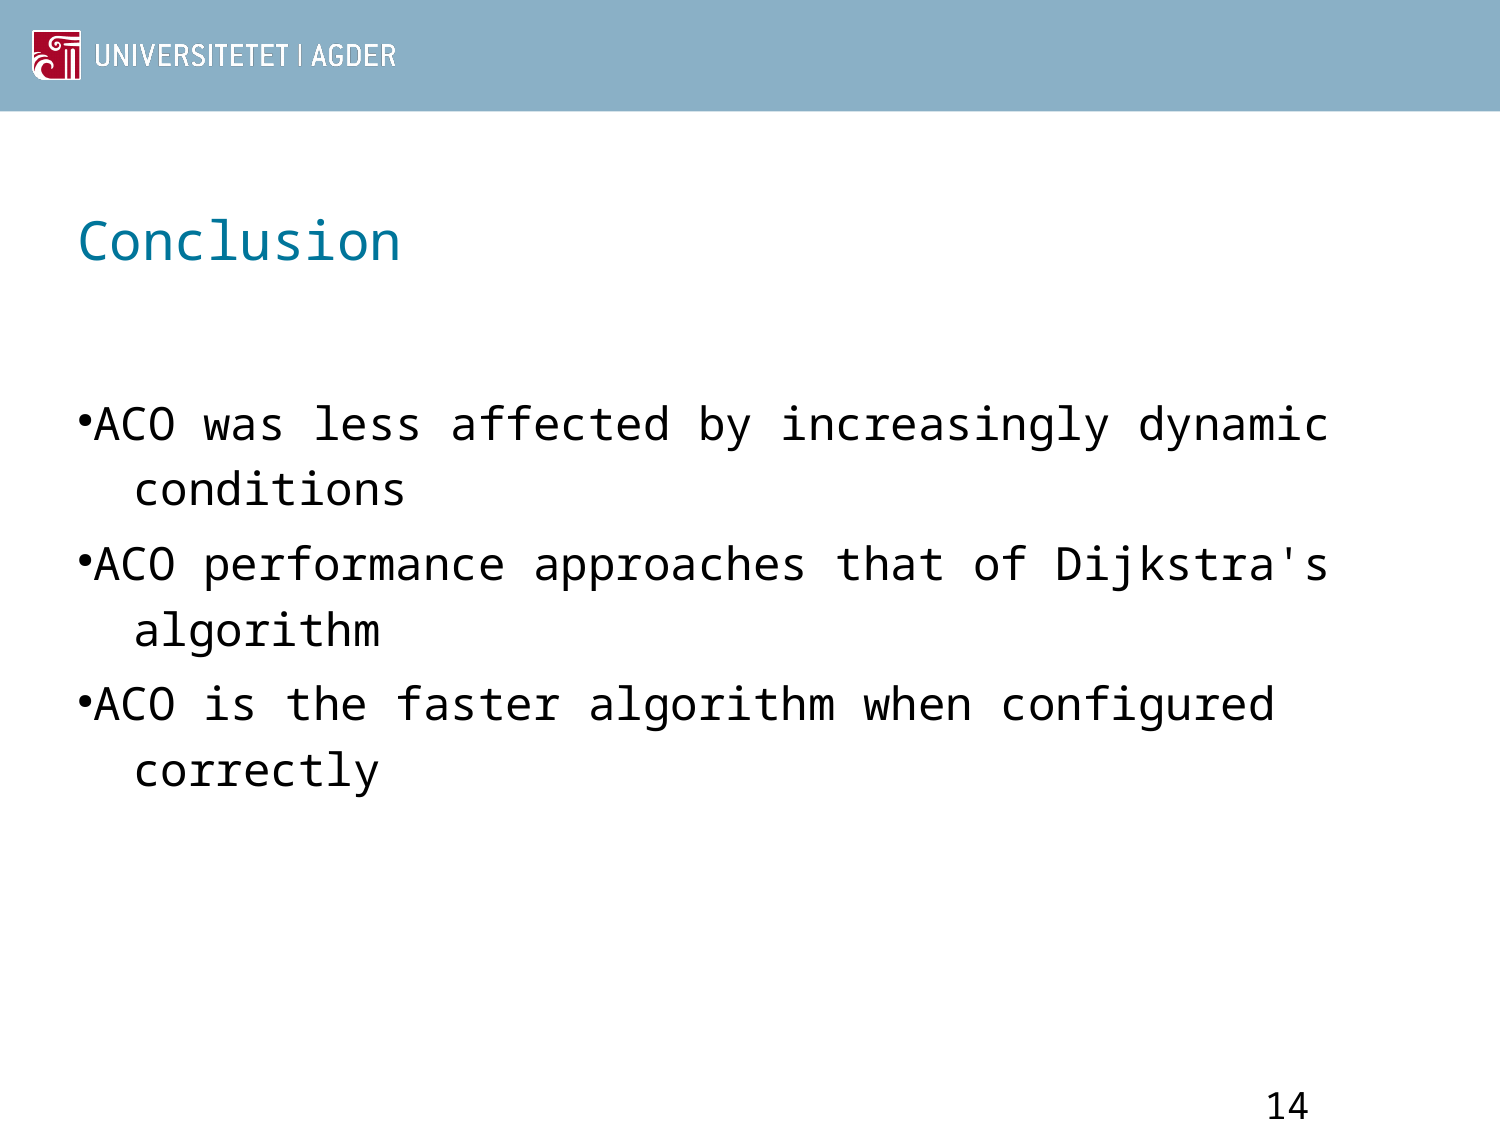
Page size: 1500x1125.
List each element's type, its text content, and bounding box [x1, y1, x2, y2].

picture [32, 30, 395, 80]
list ACO was less affected by increasingly dynamic conditions ACO performance approaches that of Dijkstra's algorithm ACO is the faster algorithm when configured correctly [62, 312, 1462, 1125]
title Conclusion [62, 75, 1462, 279]
